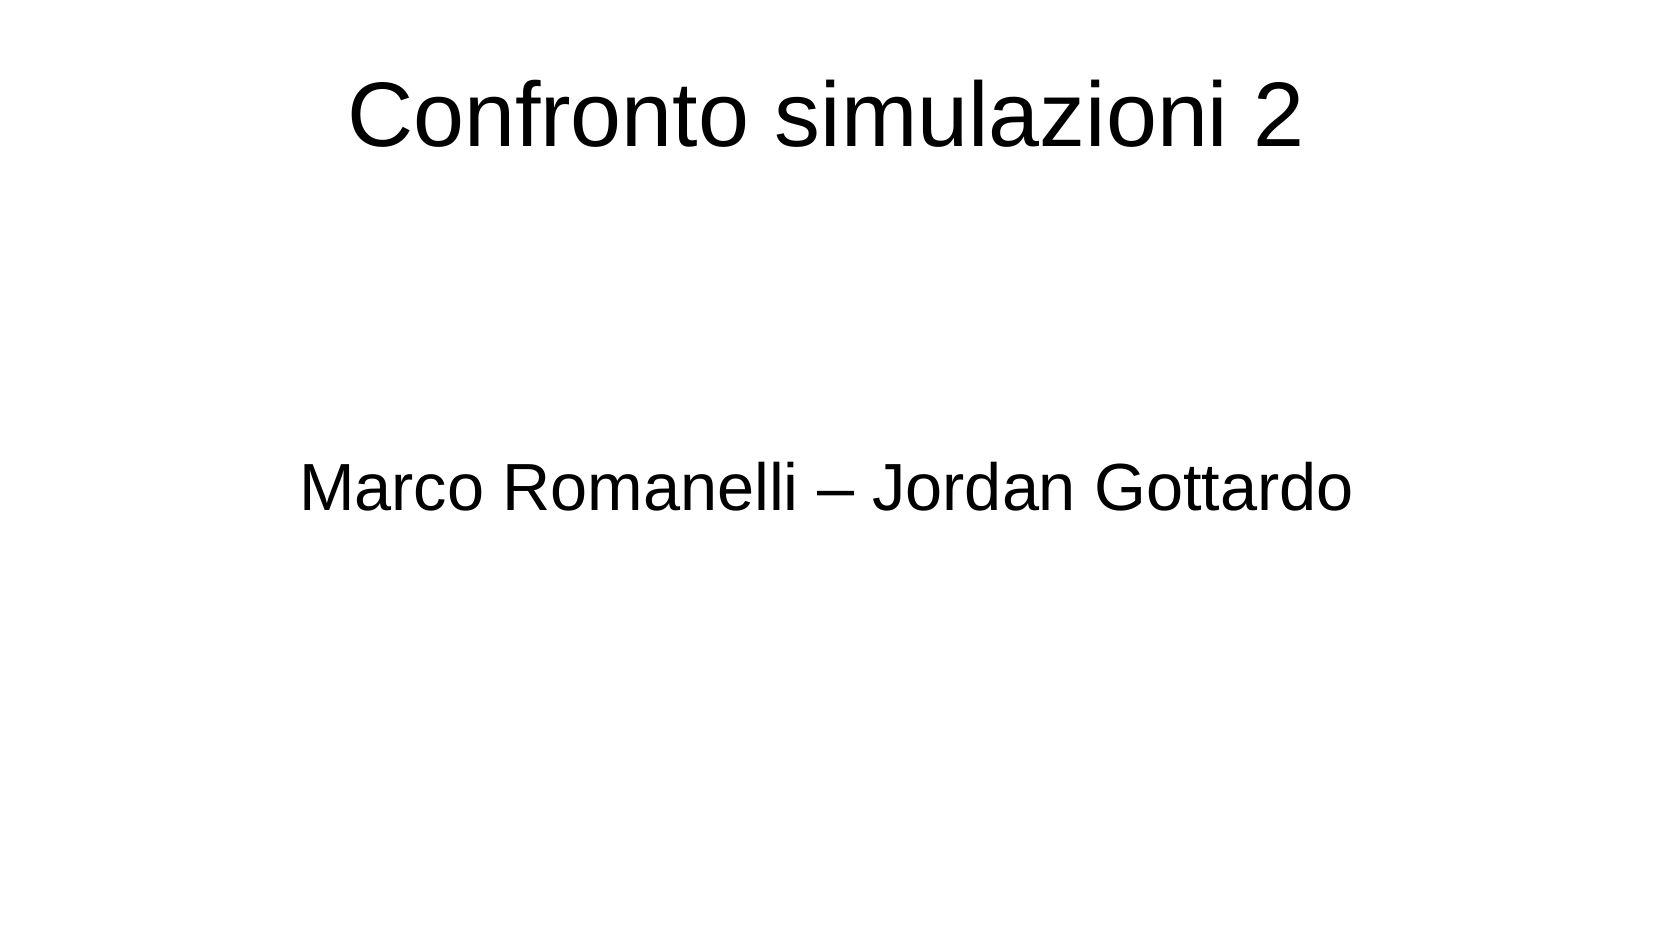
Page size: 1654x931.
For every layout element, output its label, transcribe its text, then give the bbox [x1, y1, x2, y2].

title Confronto simulazioni 2 [82, 37, 1571, 193]
subtitle Marco Romanelli – Jordan Gottardo [82, 217, 1571, 758]
